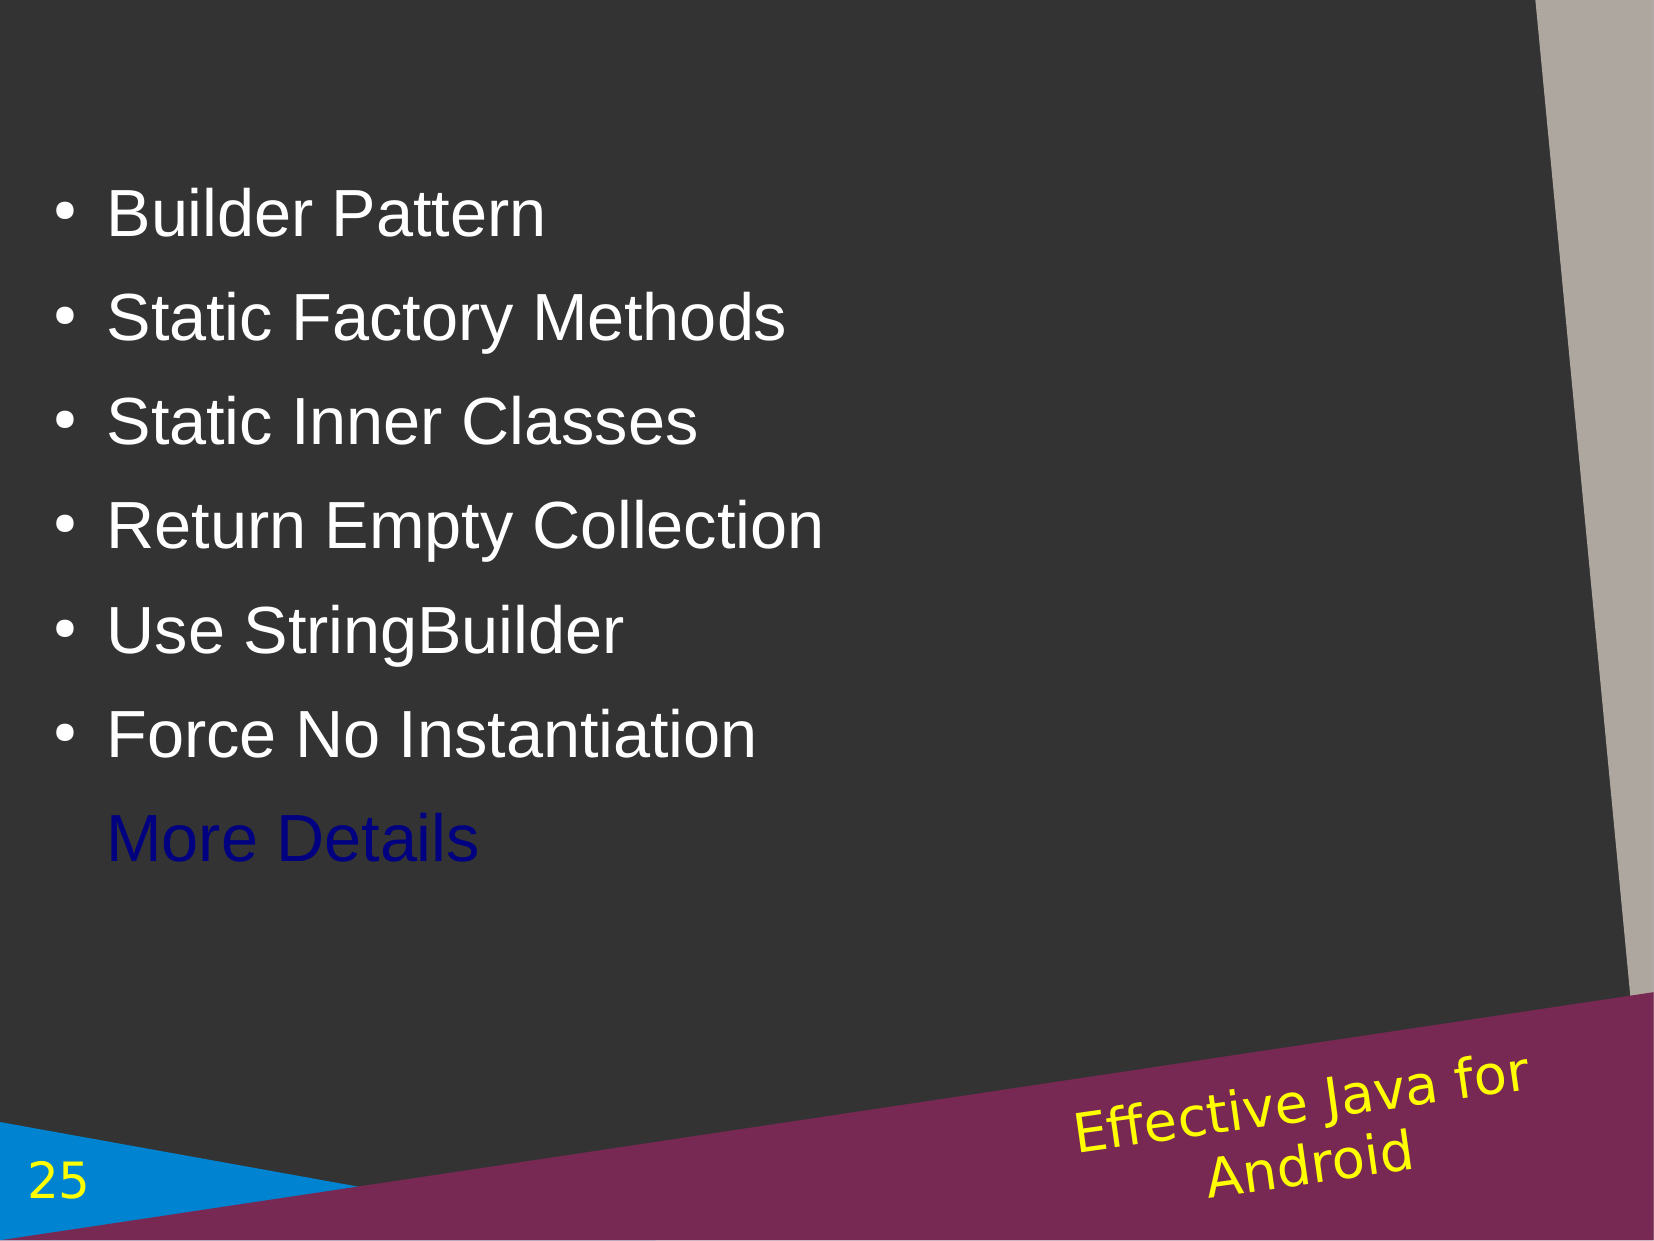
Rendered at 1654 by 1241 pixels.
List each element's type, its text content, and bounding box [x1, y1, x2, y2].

title Effective Java for Android [956, 995, 1654, 1241]
list Builder Pattern Static Factory Methods Static Inner Classes Return Empty Collection Use StringBuilder Force No Instantiation More Details [35, 59, 1524, 993]
